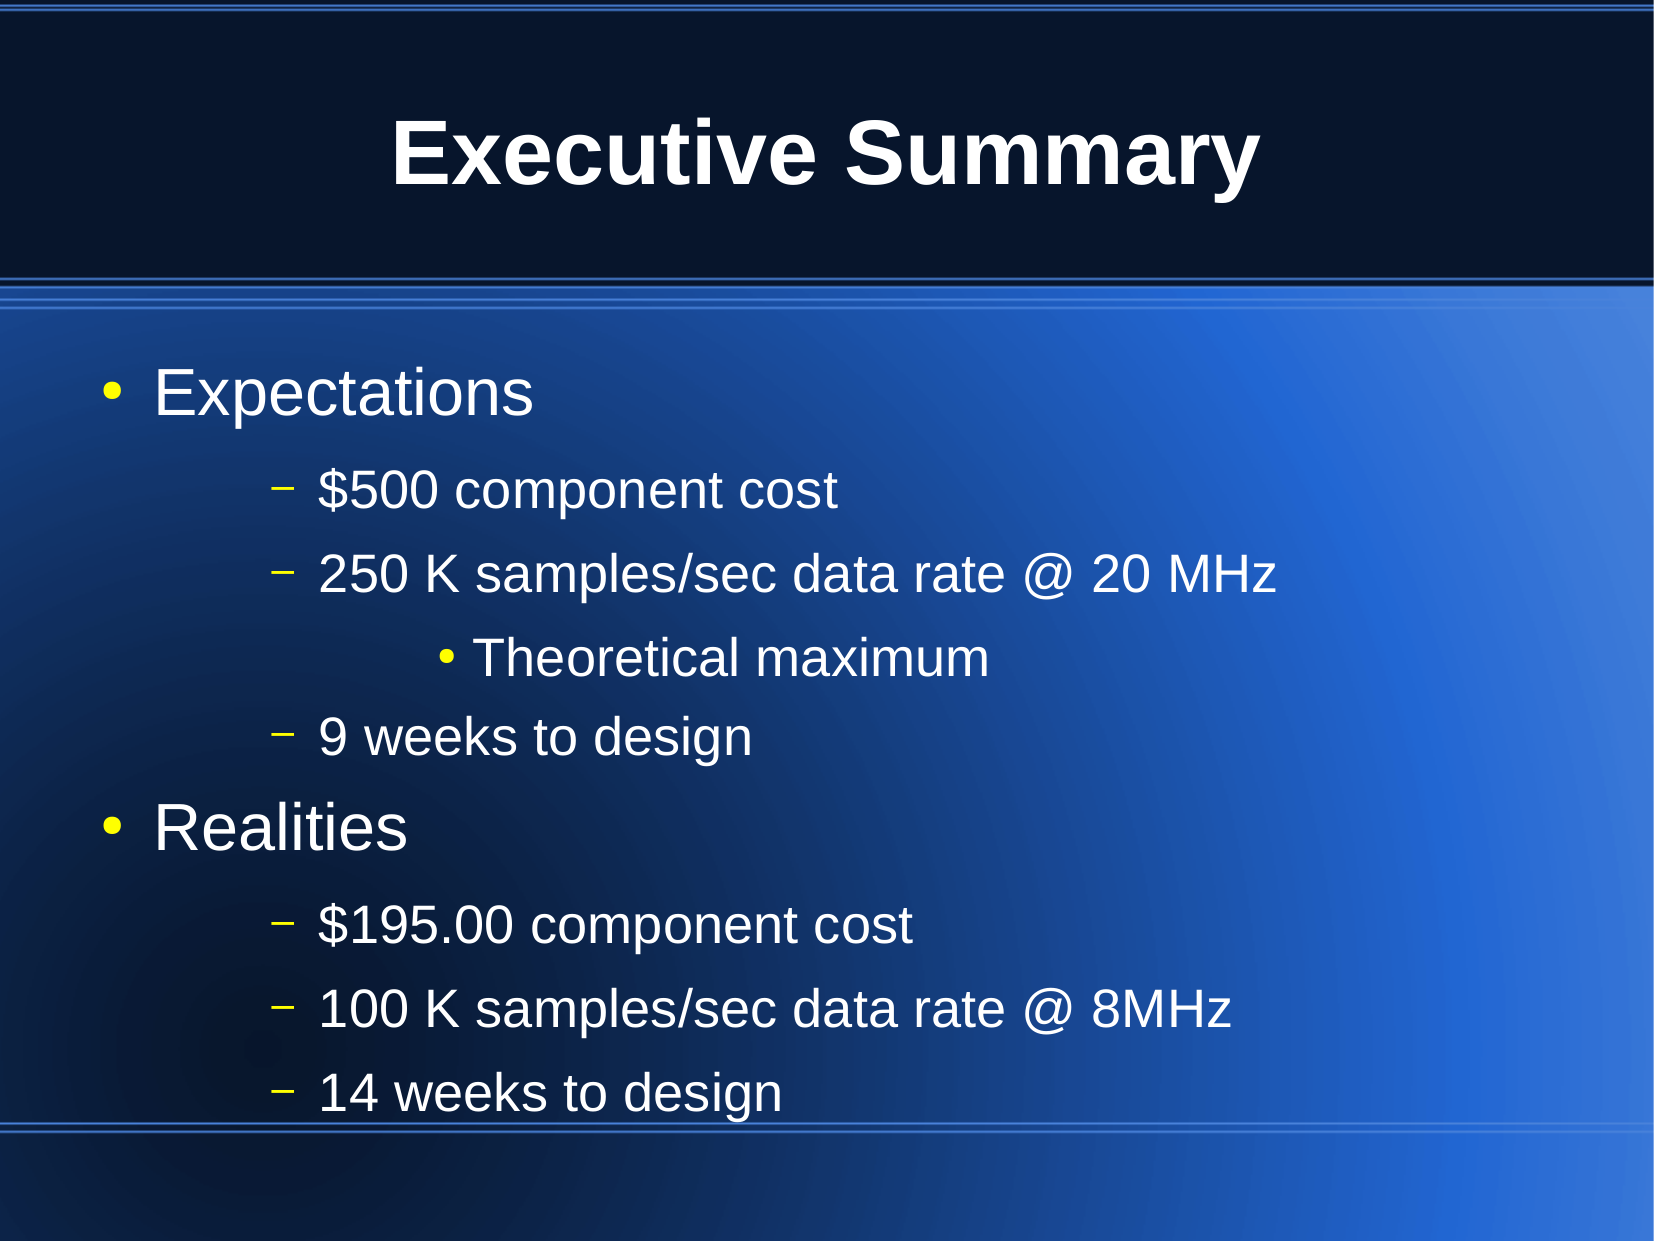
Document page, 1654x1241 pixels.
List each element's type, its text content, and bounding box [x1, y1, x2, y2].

list Expectations $500 component cost 250 K samples/sec data rate @ 20 MHz Theoretical maximum 9 weeks to design Realities $195.00 component cost 100 K samples/sec data rate @ 8MHz 14 weeks to design [82, 355, 1571, 1212]
picture [0, 0, 1654, 1241]
title Executive Summary [82, 49, 1571, 257]
